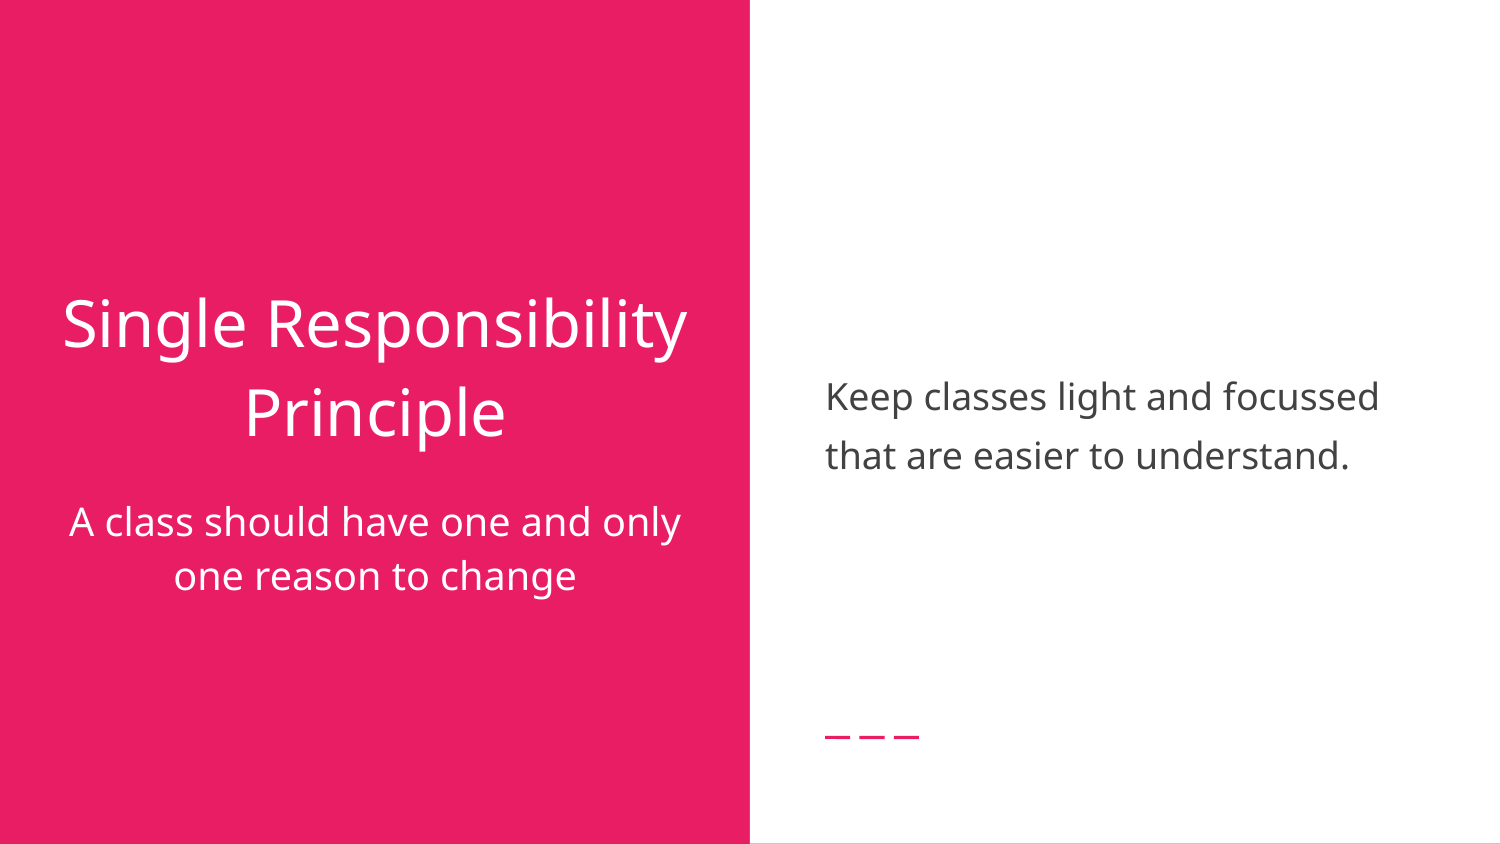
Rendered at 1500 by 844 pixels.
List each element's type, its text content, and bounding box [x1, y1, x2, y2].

subtitle A class should have one and only one reason to change [43, 479, 708, 700]
title Single Responsibility Principle [43, 176, 708, 471]
list Keep classes light and focussed that are easier to understand. [810, 118, 1440, 725]
